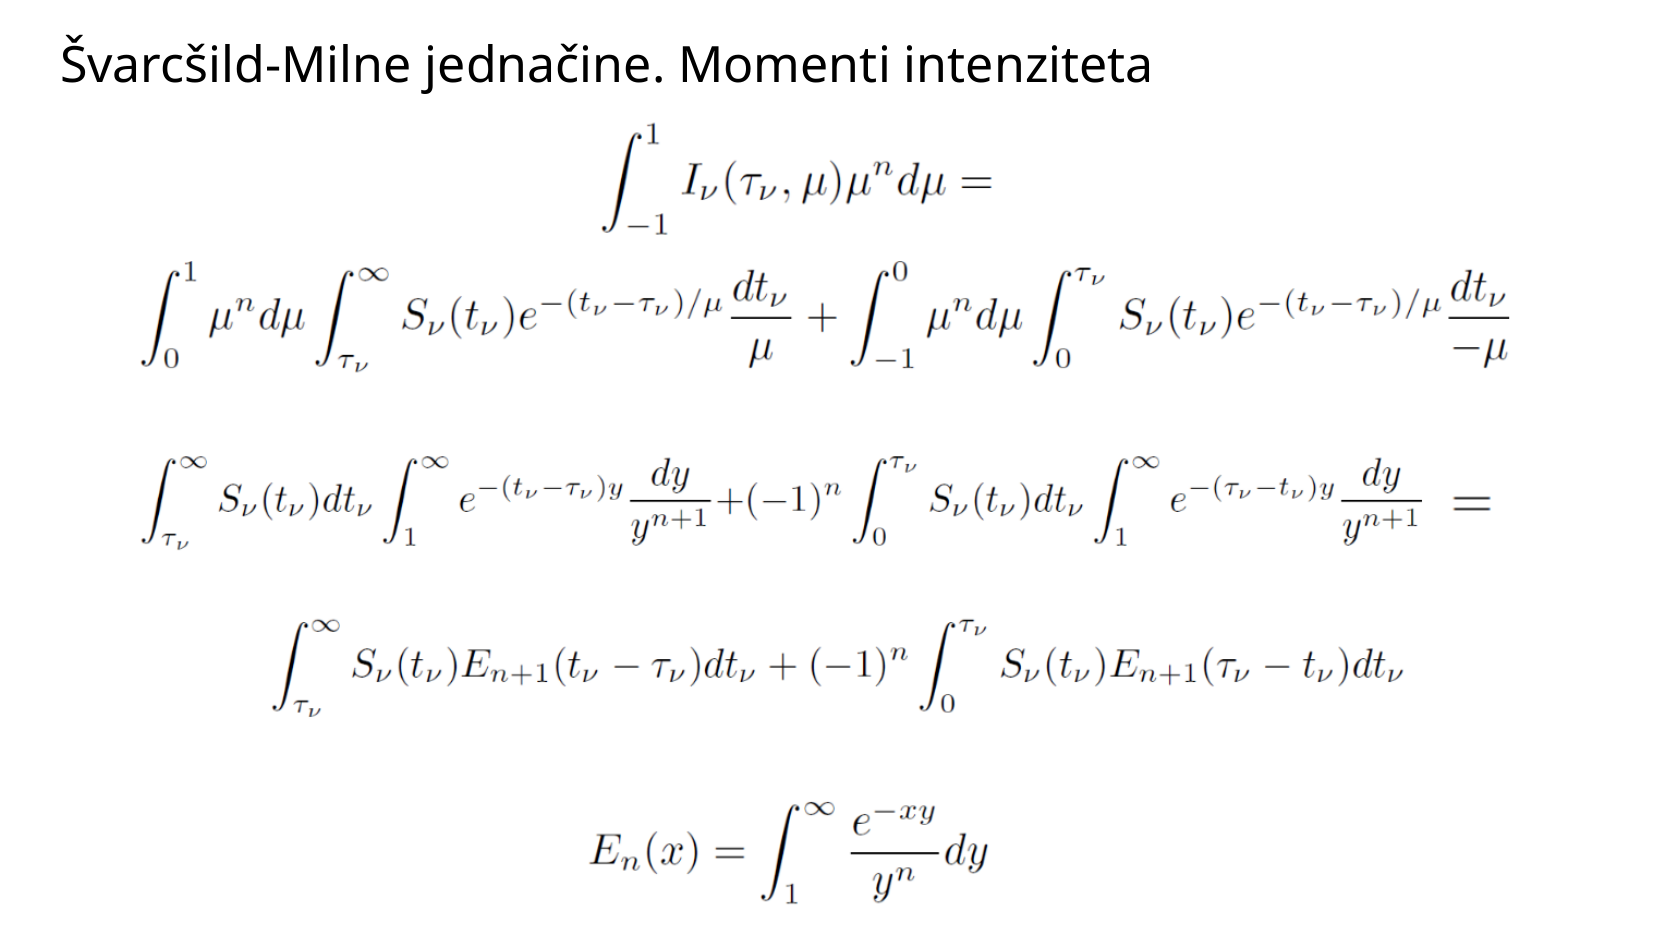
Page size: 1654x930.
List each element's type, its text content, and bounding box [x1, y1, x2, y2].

picture [122, 103, 1531, 922]
title Švarcšild-Milne jednačine. Momenti intenziteta [59, 13, 1648, 113]
